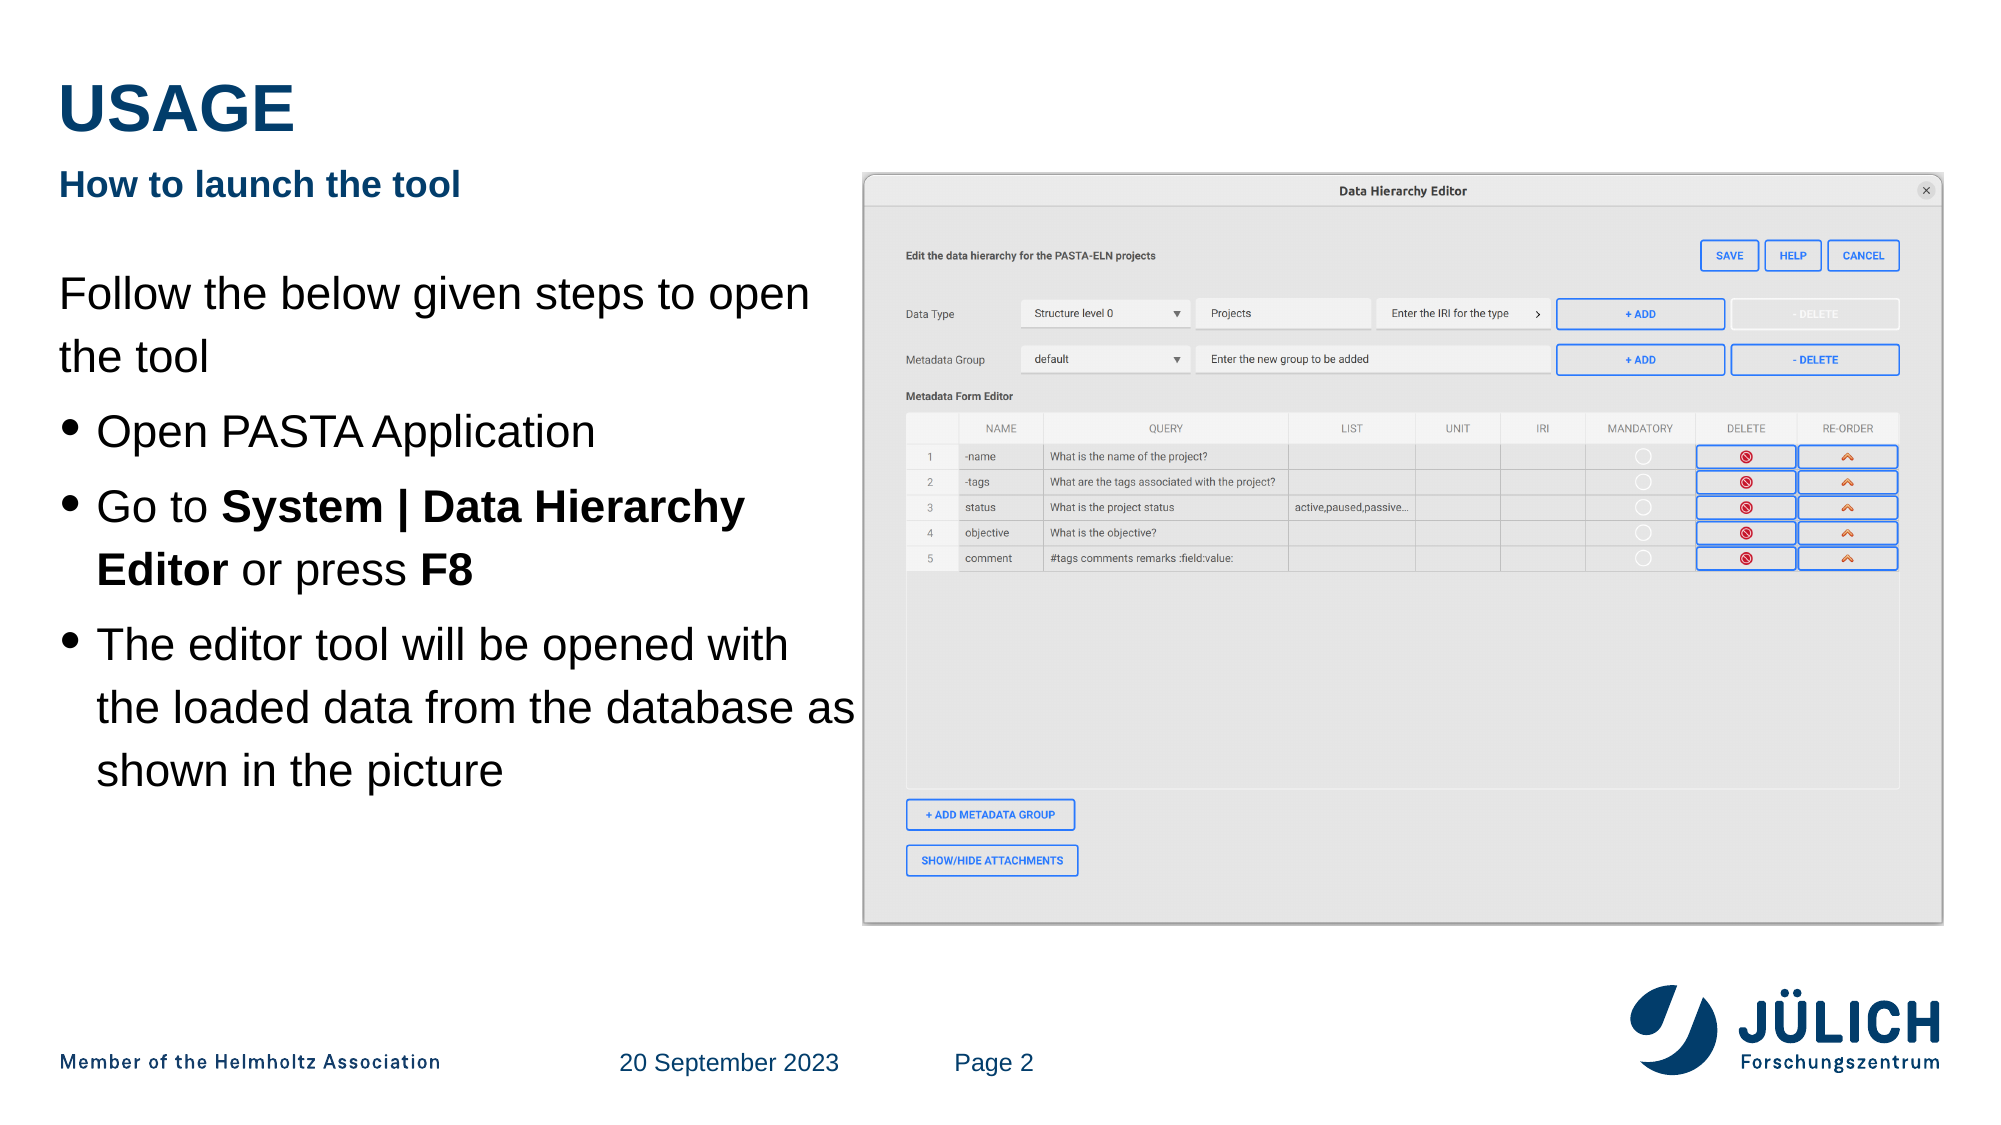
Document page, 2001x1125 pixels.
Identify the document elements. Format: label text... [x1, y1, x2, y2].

list How to launch the tool [58, 154, 1937, 238]
slide_number Page <number> [954, 1046, 1073, 1084]
picture [862, 172, 1944, 927]
list Follow the below given steps to open the tool Open PASTA Application Go to System | Data Hierarchy Editor or press F8 The editor tool will be opened with the loaded data from the database as shown in the picture [59, 256, 863, 976]
slide_number 20 September 2023 [619, 1046, 882, 1084]
title Usage [59, 53, 1938, 172]
